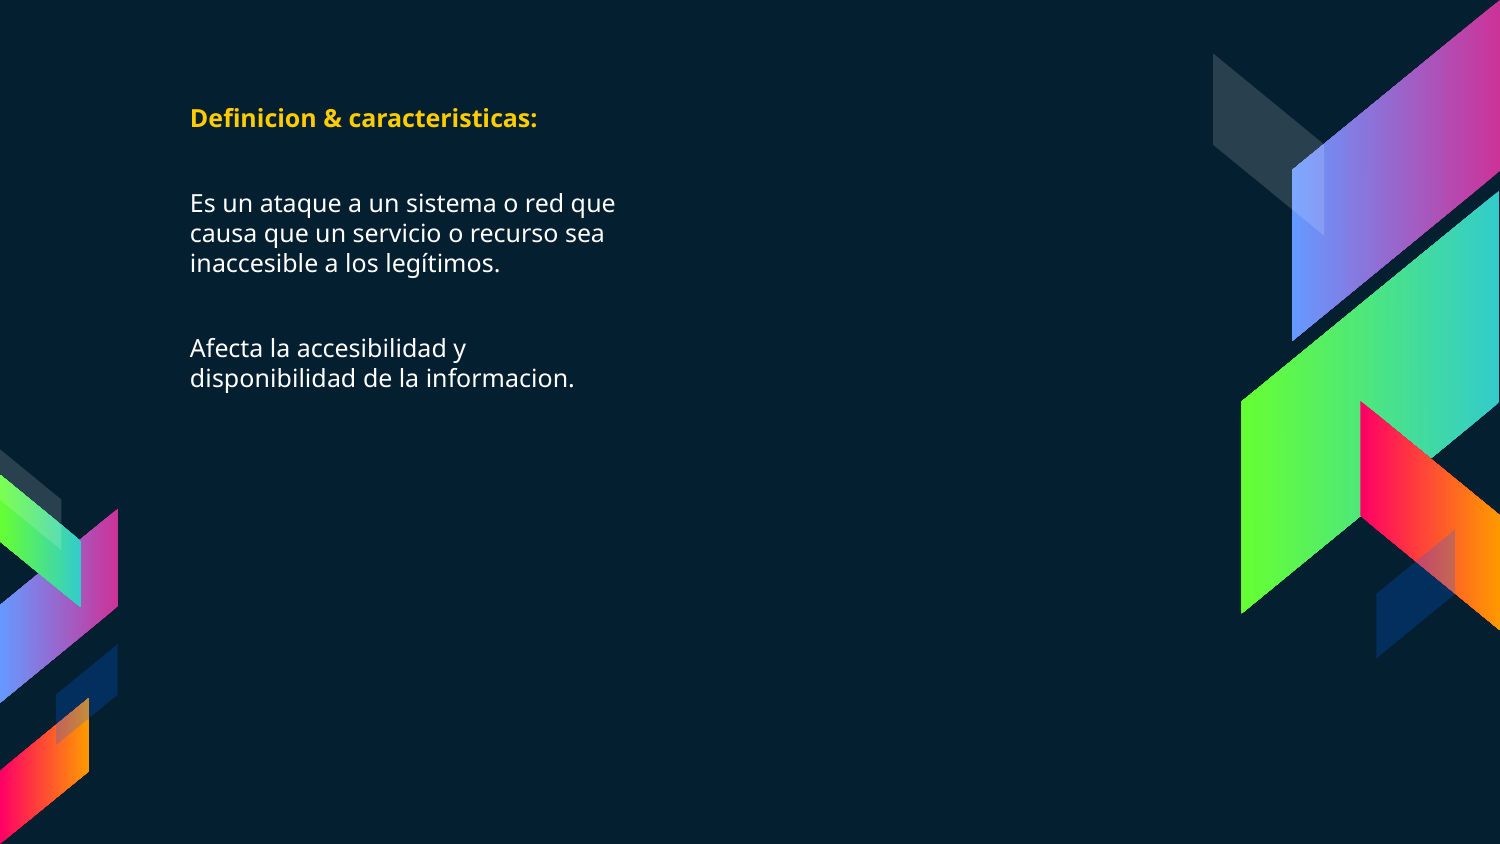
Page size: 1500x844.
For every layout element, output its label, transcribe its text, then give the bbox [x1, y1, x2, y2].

list Definicion & caracteristicas: Es un ataque a un sistema o red que causa que un servicio o recurso sea inaccesible a los legítimos. Afecta la accesibilidad y disponibilidad de la informacion. [175, 87, 655, 559]
